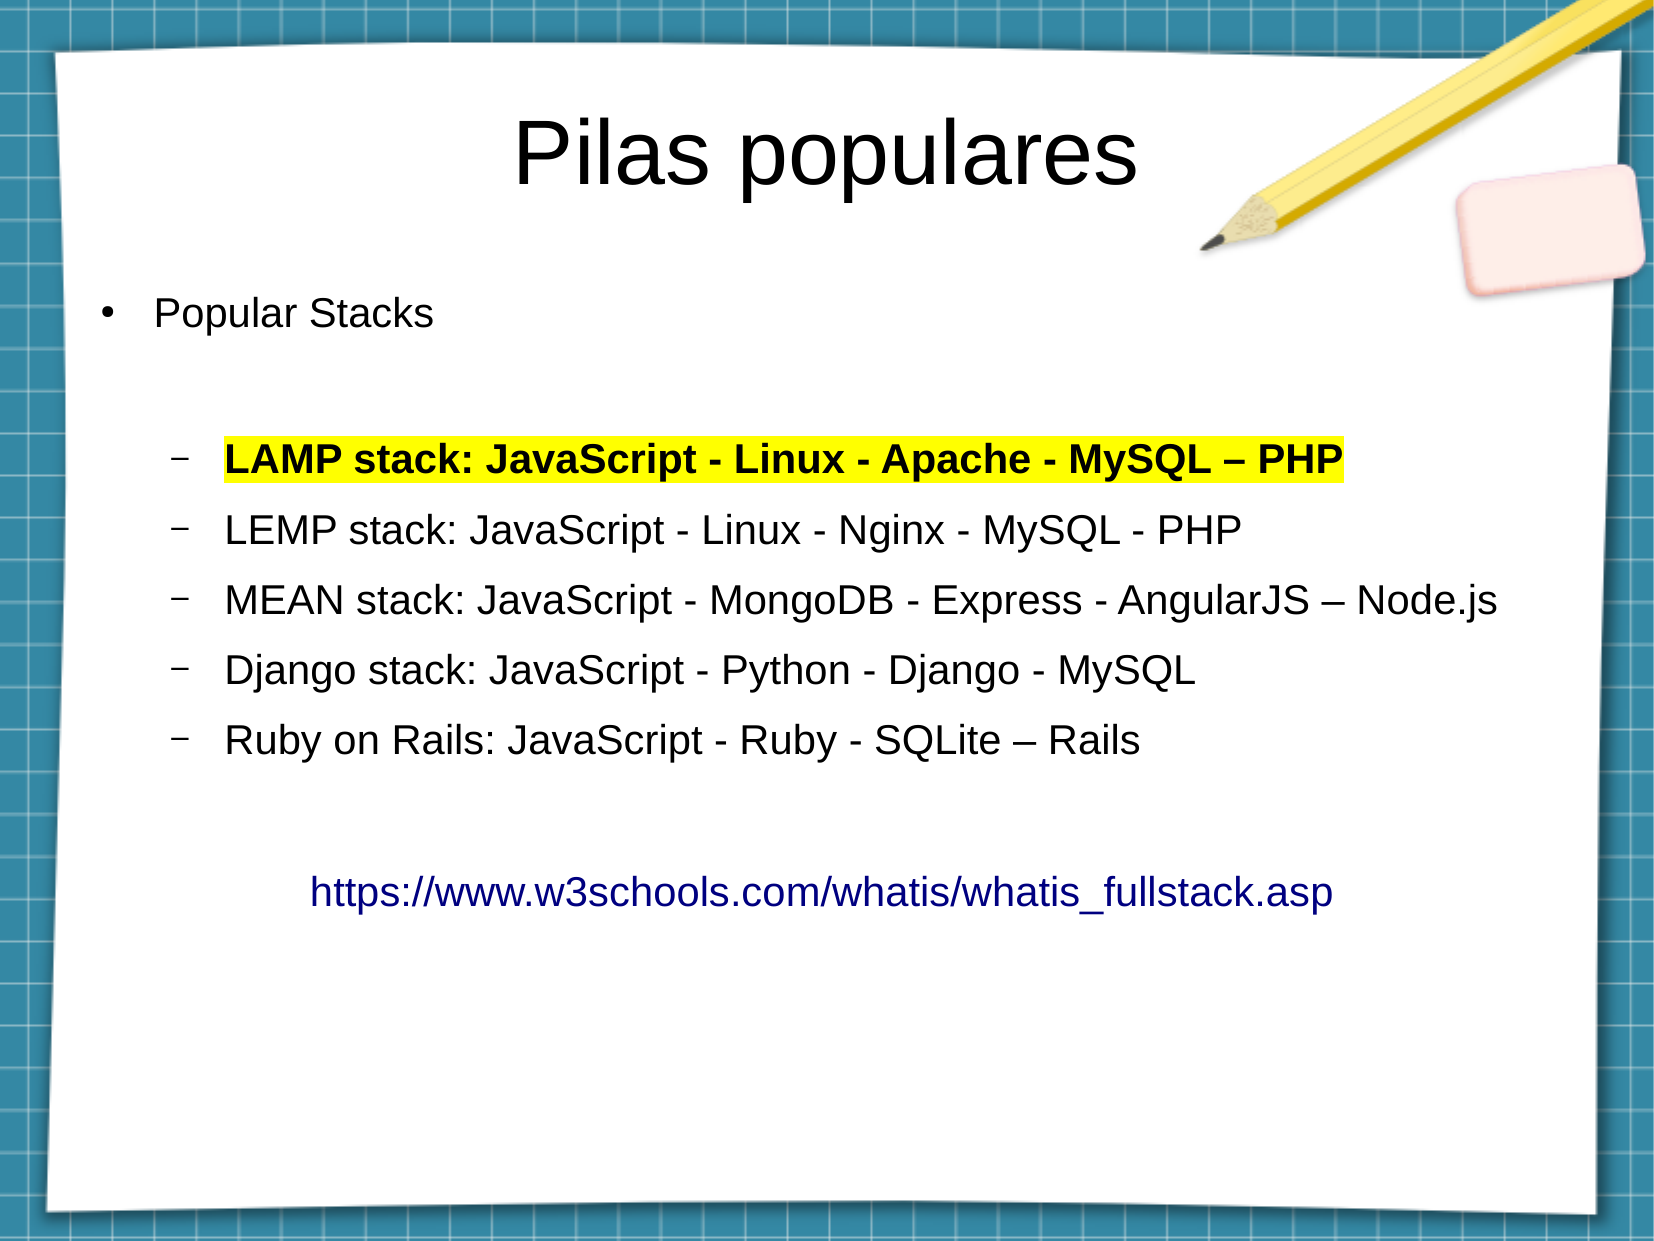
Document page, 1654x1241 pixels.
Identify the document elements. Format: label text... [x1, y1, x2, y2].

title Pilas populares [82, 49, 1571, 257]
picture [0, 0, 1654, 1241]
list Popular Stacks LAMP stack: JavaScript - Linux - Apache - MySQL – PHP LEMP stack: JavaScript - Linux - Nginx - MySQL - PHP MEAN stack: JavaScript - MongoDB - Express - AngularJS – Node.js Django stack: JavaScript - Python - Django - MySQL Ruby on Rails: JavaScript - Ruby - SQLite – Rails https://www.w3schools.com/whatis/whatis_fullstack.asp [82, 290, 1571, 1010]
